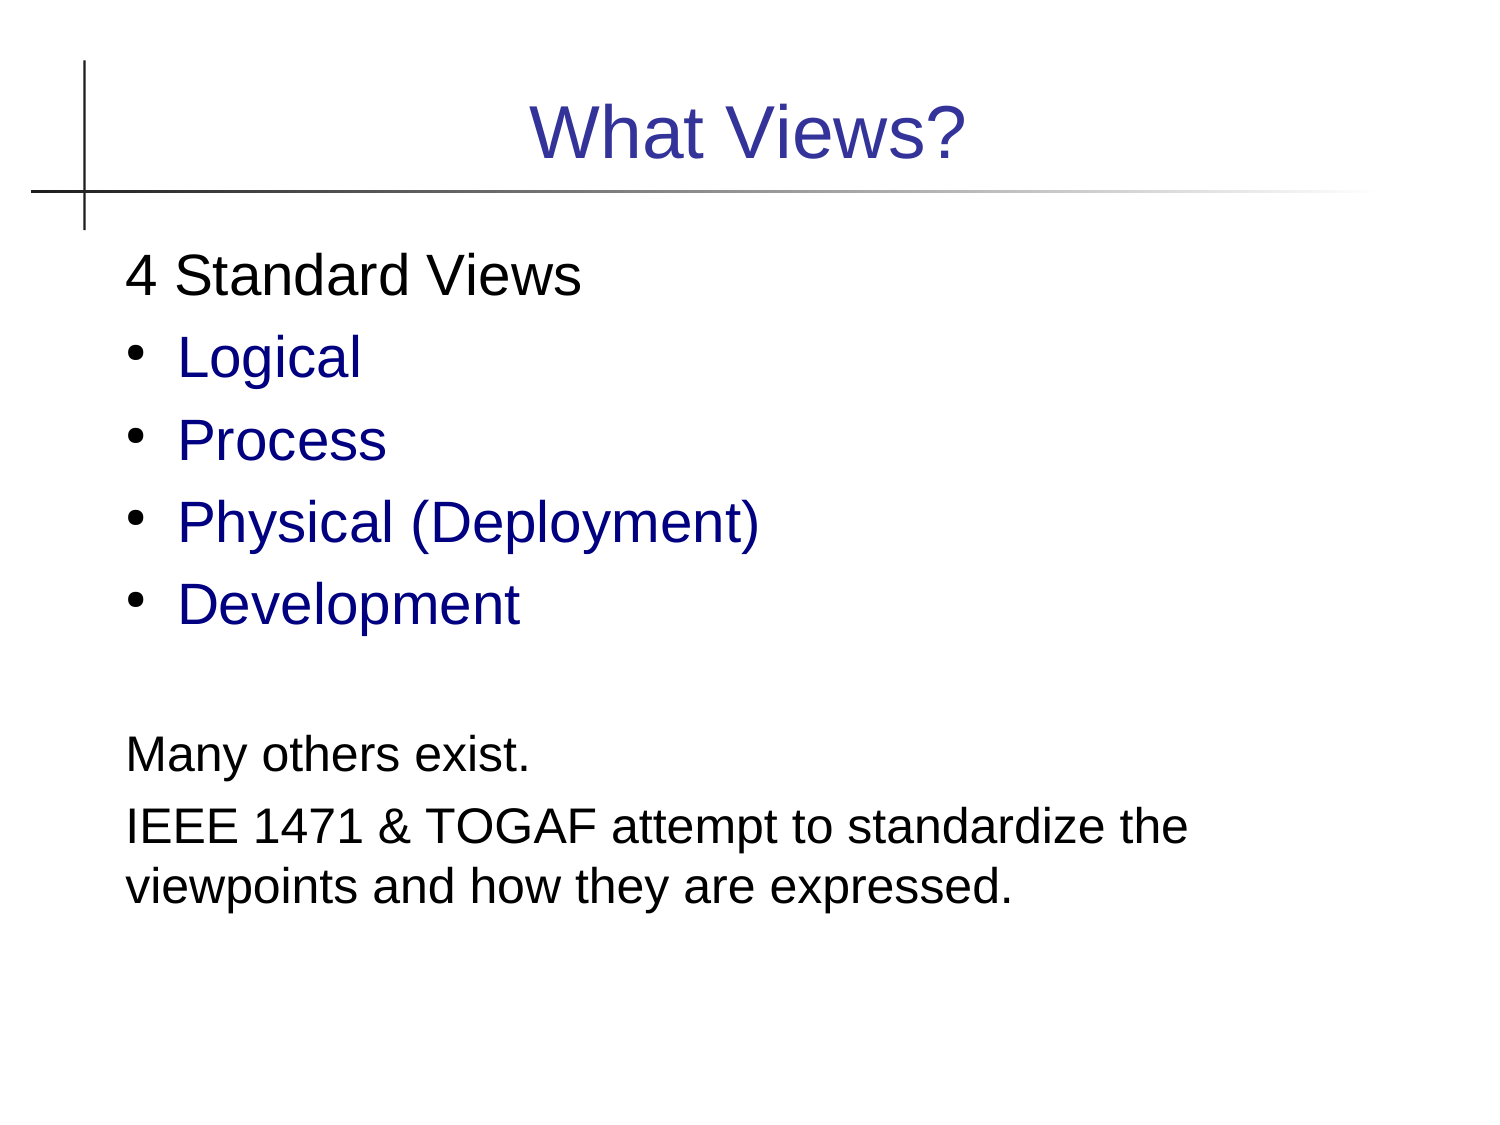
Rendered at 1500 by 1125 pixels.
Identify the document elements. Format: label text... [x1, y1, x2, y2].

list 4 Standard Views Logical Process Physical (Deployment) Development Many others exist. IEEE 1471 & TOGAF attempt to standardize the viewpoints and how they are expressed. [110, 229, 1408, 960]
title What Views? [100, 42, 1397, 182]
